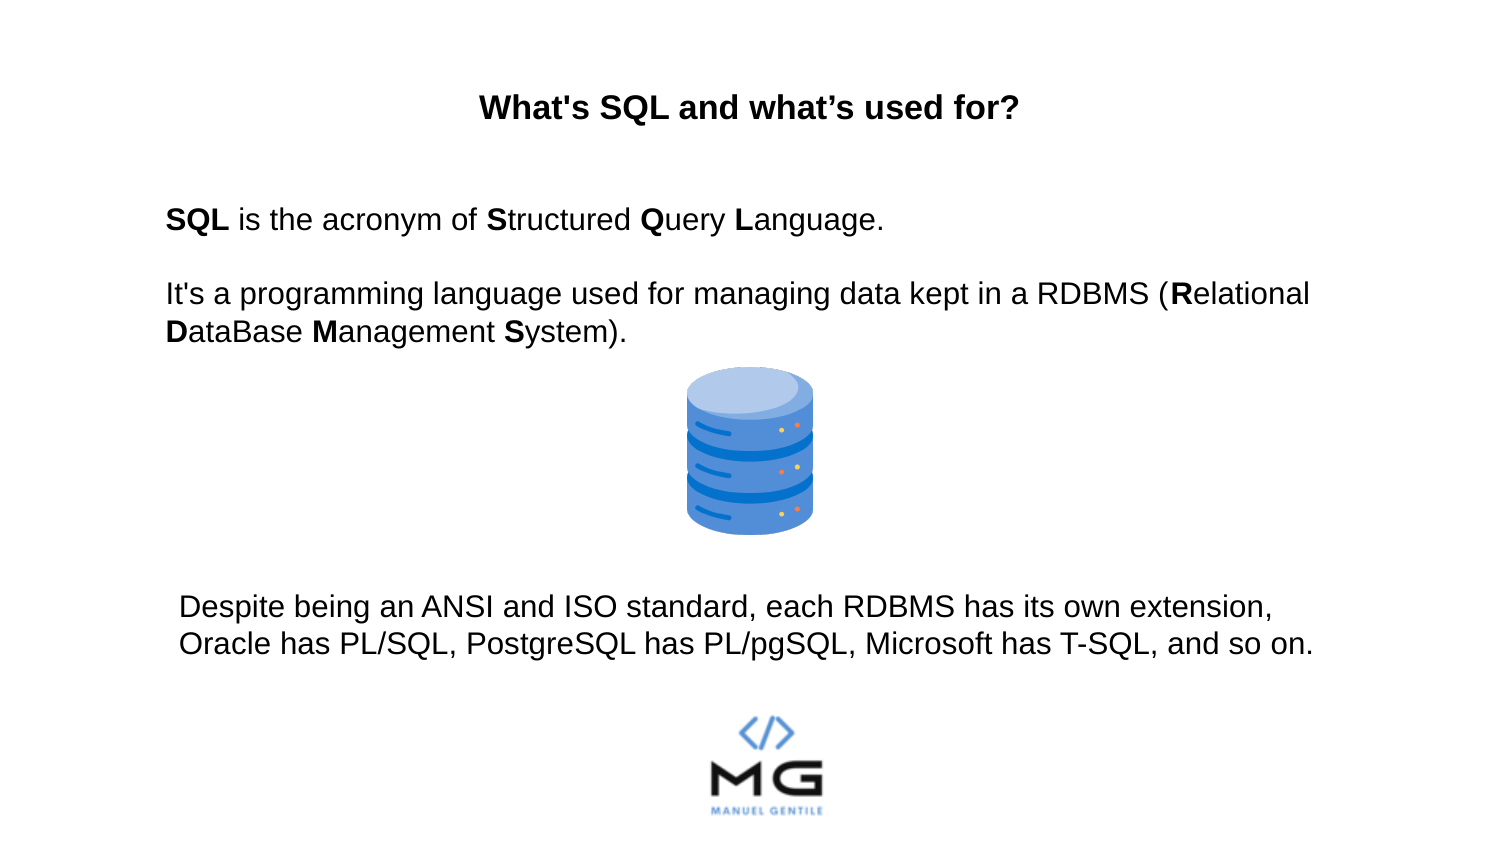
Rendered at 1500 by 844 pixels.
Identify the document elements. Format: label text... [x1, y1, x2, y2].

picture [688, 687, 846, 844]
text_box SQL is the acronym of Structured Query Language. It's a programming language used for managing data kept in a RDBMS (Relational DataBase Management System). [150, 183, 1384, 352]
title What's SQL and what’s used for? [51, 70, 1449, 142]
text_box Despite being an ANSI and ISO standard, each RDBMS has its own extension, Oracle has PL/SQL, PostgreSQL has PL/pgSQL, Microsoft has T-SQL, and so on. [164, 571, 1384, 679]
picture [666, 367, 834, 535]
